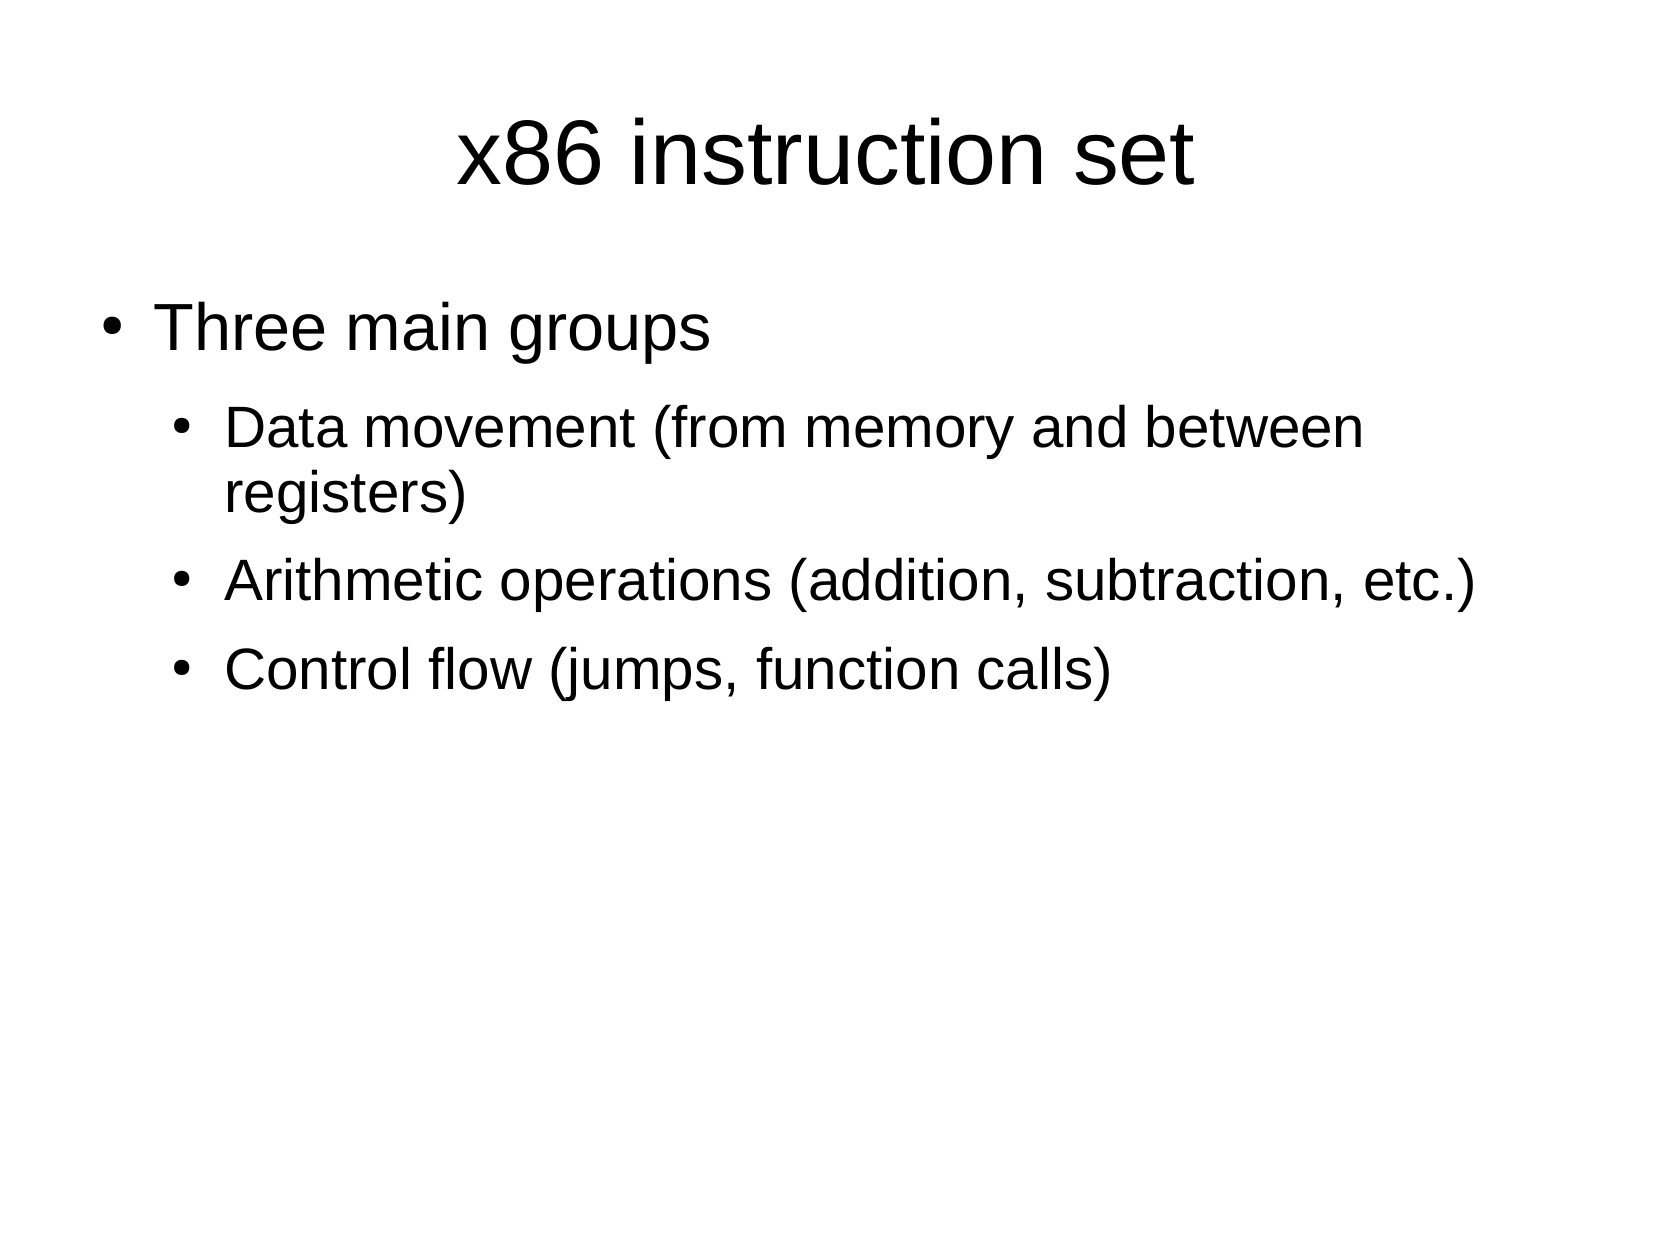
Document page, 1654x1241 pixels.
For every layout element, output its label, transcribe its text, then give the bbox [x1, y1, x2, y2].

title x86 instruction set [82, 49, 1571, 257]
list Three main groups Data movement (from memory and between registers) Arithmetic operations (addition, subtraction, etc.) Control flow (jumps, function calls) [82, 290, 1571, 1010]
